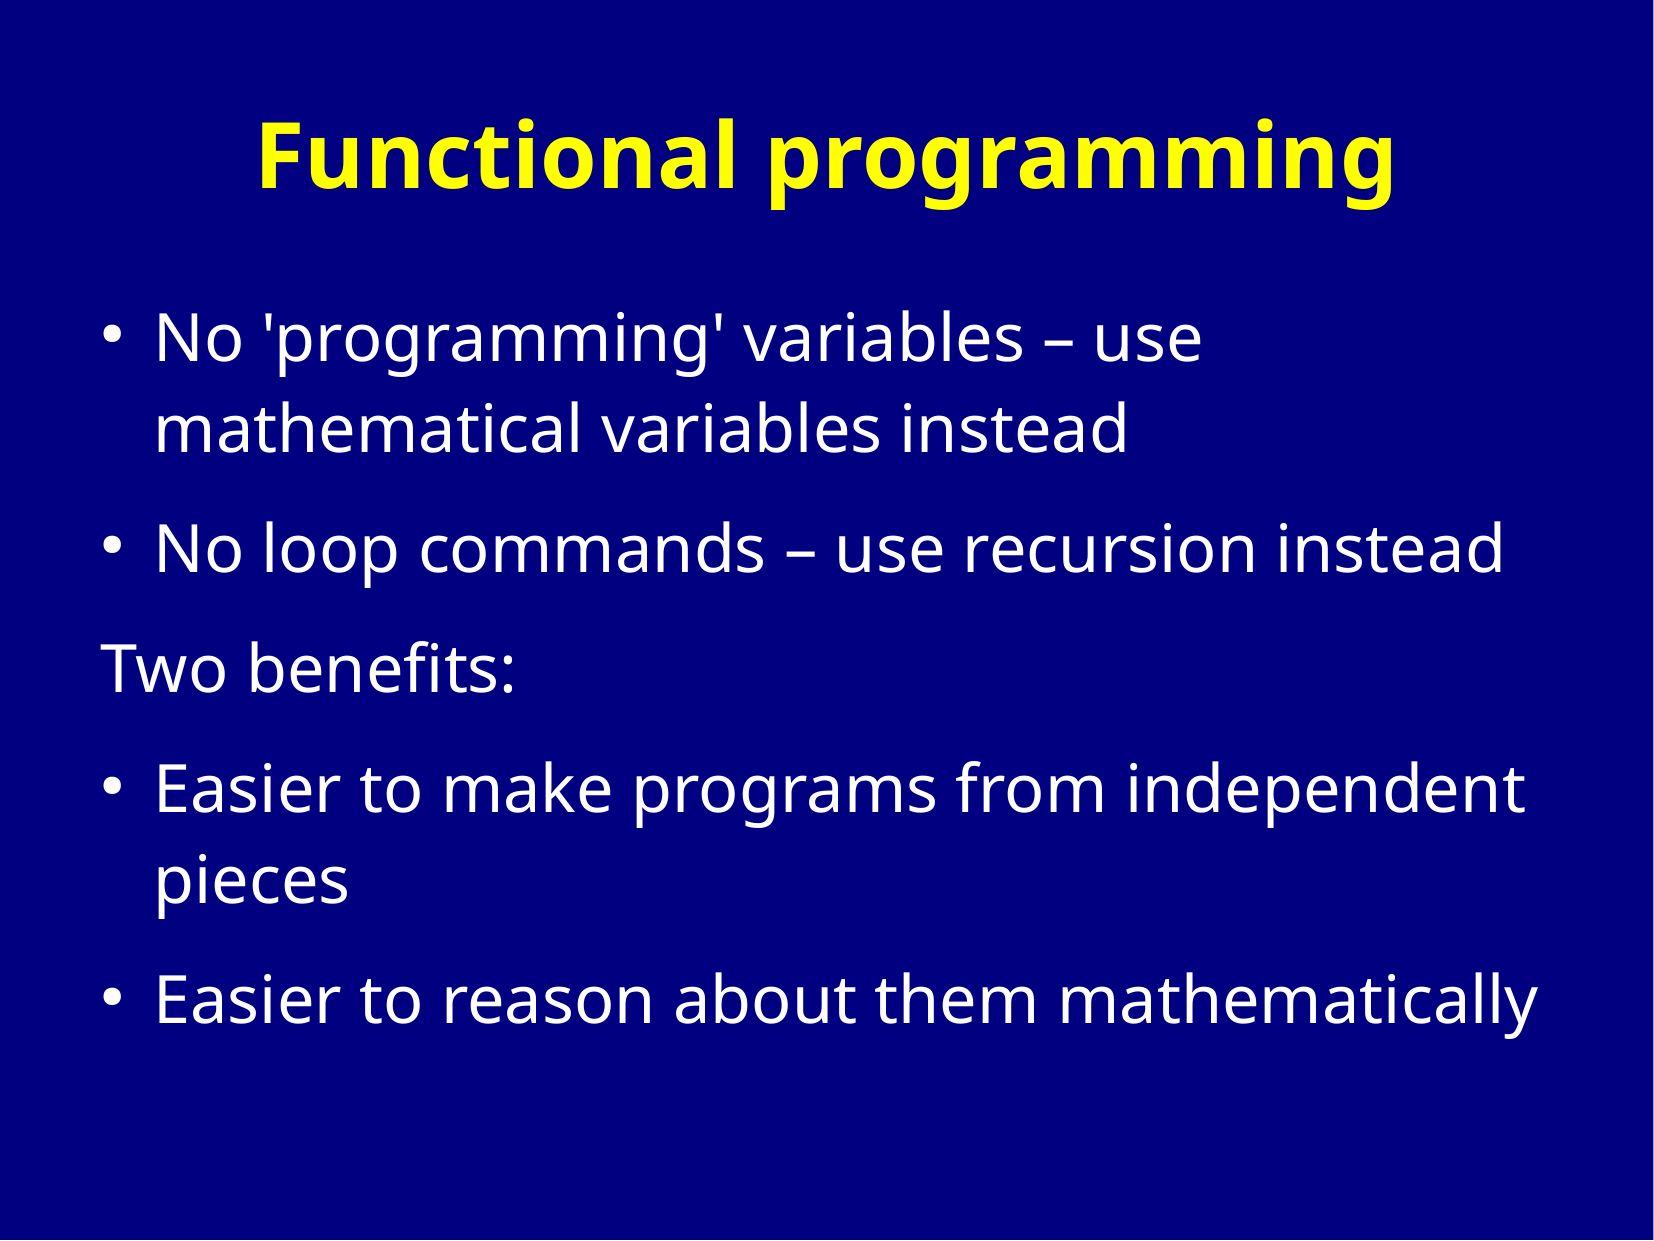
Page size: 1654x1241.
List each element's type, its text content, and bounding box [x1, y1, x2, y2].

list No 'programming' variables – use mathematical variables instead No loop commands – use recursion instead Two benefits: Easier to make programs from independent pieces Easier to reason about them mathematically [82, 290, 1571, 1109]
title Functional programming [82, 49, 1571, 257]
